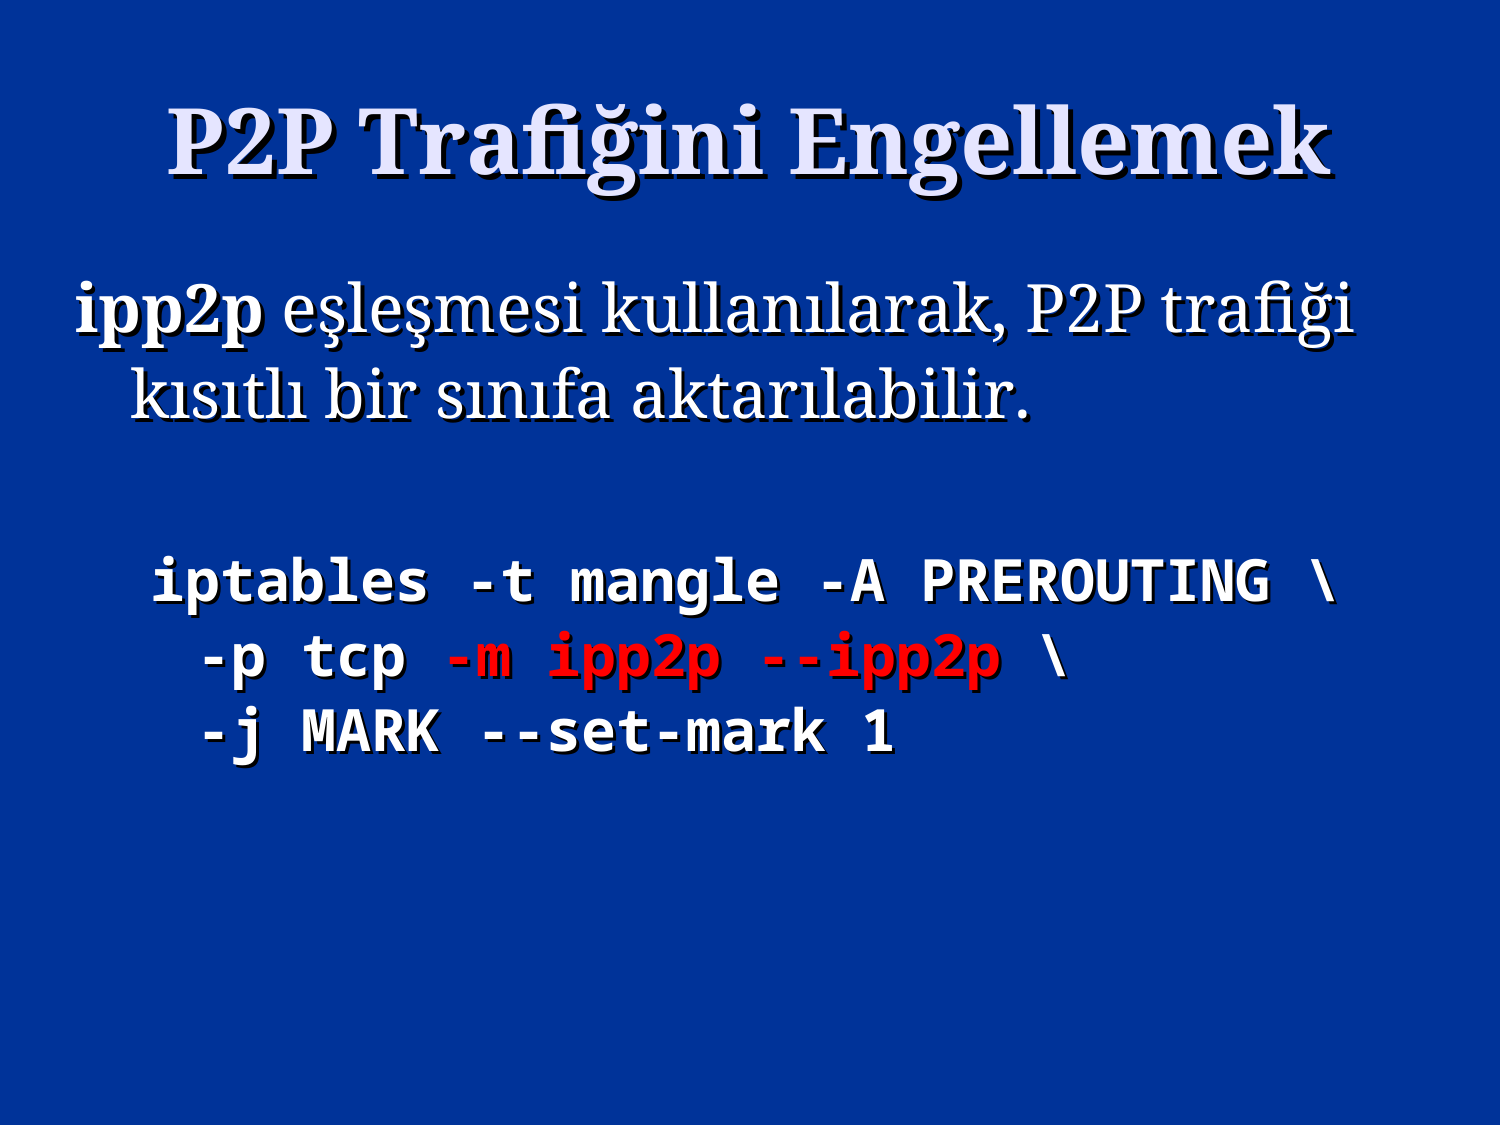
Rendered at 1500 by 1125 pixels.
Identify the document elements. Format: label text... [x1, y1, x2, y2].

title P2P Trafiğini Engellemek [74, 31, 1425, 246]
list ipp2p eşleşmesi kullanılarak, P2P trafiği kısıtlı bir sınıfa aktarılabilir. iptables -t mangle -A PREROUTING \ -p tcp -m ipp2p --ipp2p \ -j MARK --set-mark 1 [74, 263, 1425, 1006]
